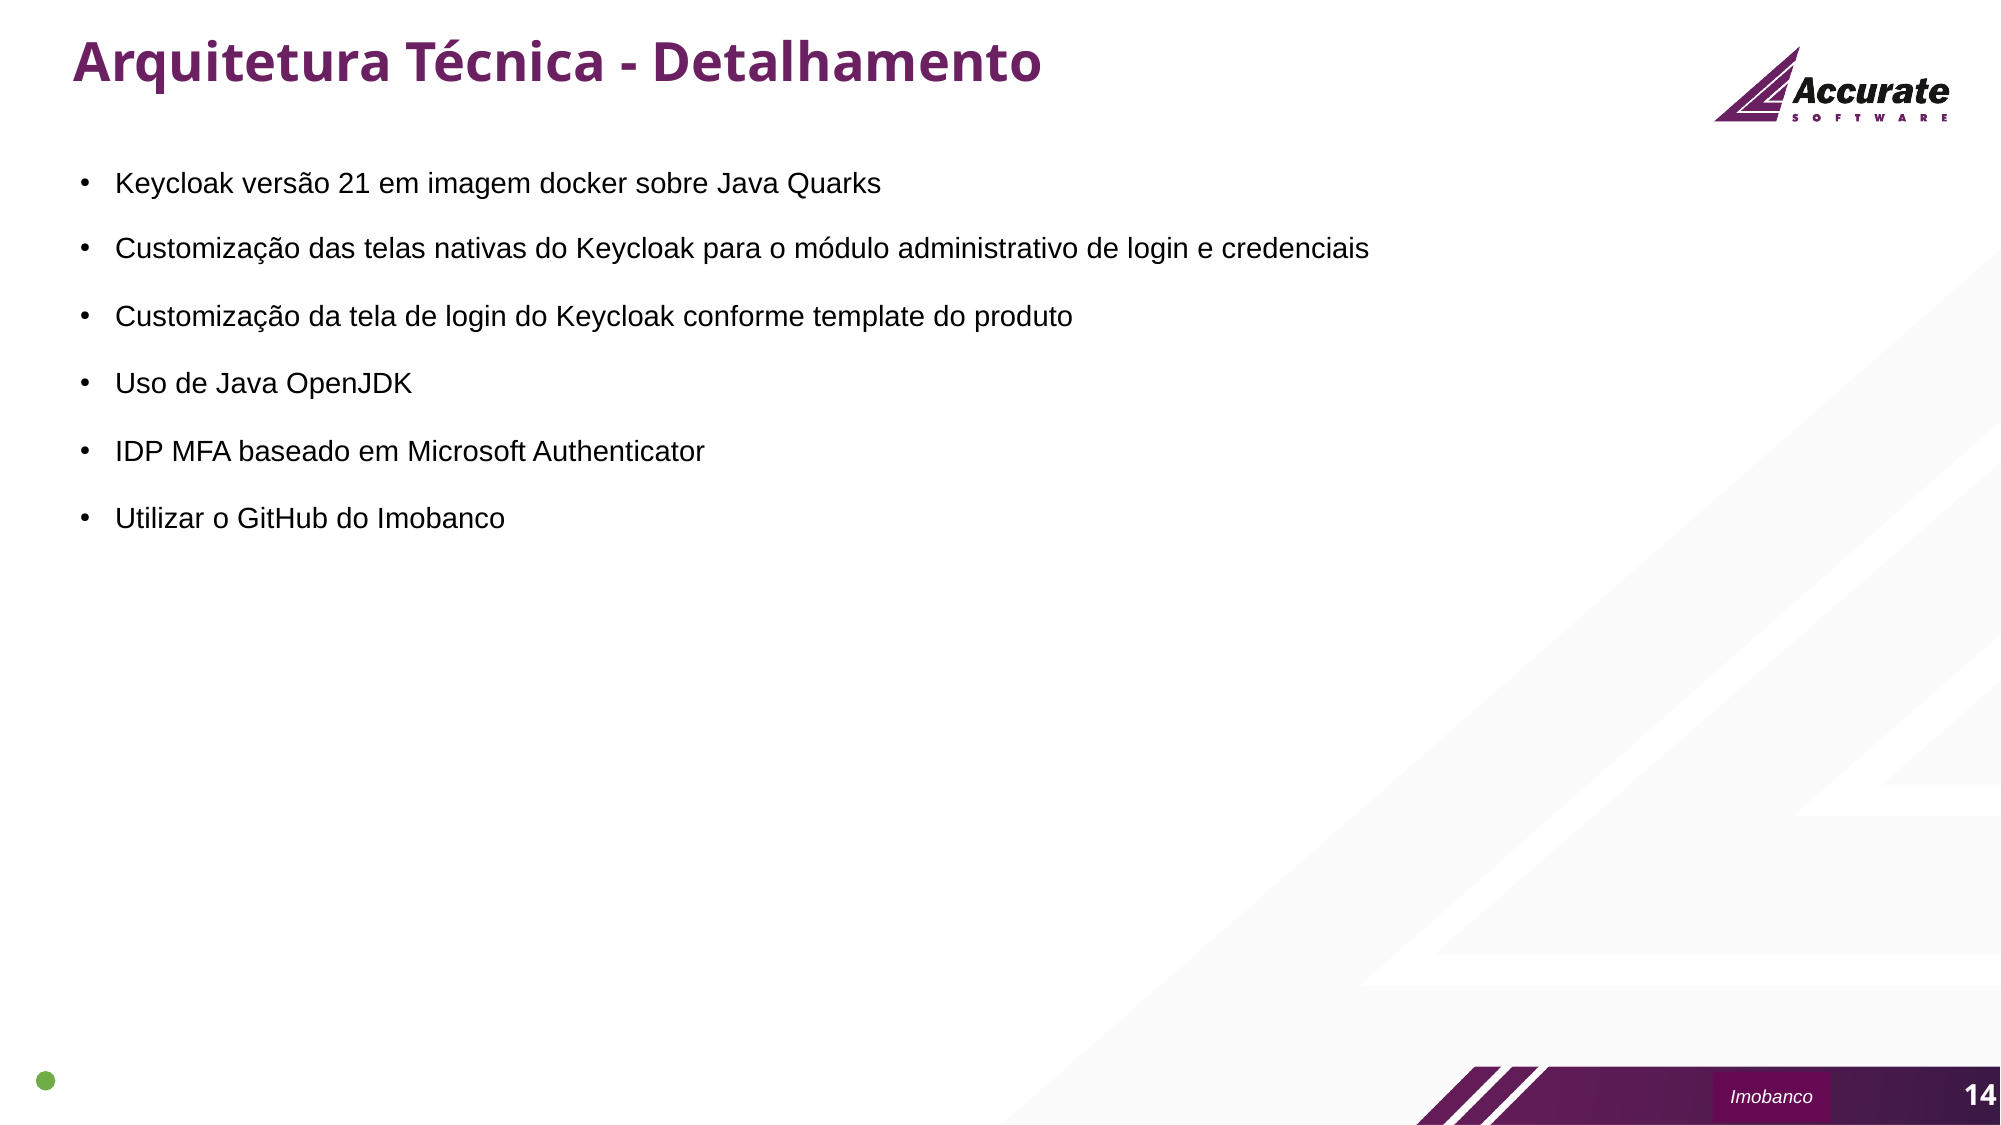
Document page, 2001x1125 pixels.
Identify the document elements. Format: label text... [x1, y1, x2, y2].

picture [0, 0, 2000, 1125]
text_box Arquitetura Técnica - Detalhamento [58, 19, 1683, 100]
text_box Imobanco [1712, 1071, 1831, 1123]
text_box Keycloak versão 21 em imagem docker sobre Java Quarks Customização das telas nativas do Keycloak para o módulo administrativo de login e credenciais Customização da tela de login do Keycloak conforme template do produto Uso de Java OpenJDK IDP MFA baseado em Microsoft Authenticator Utilizar o GitHub do Imobanco [64, 159, 1926, 1043]
